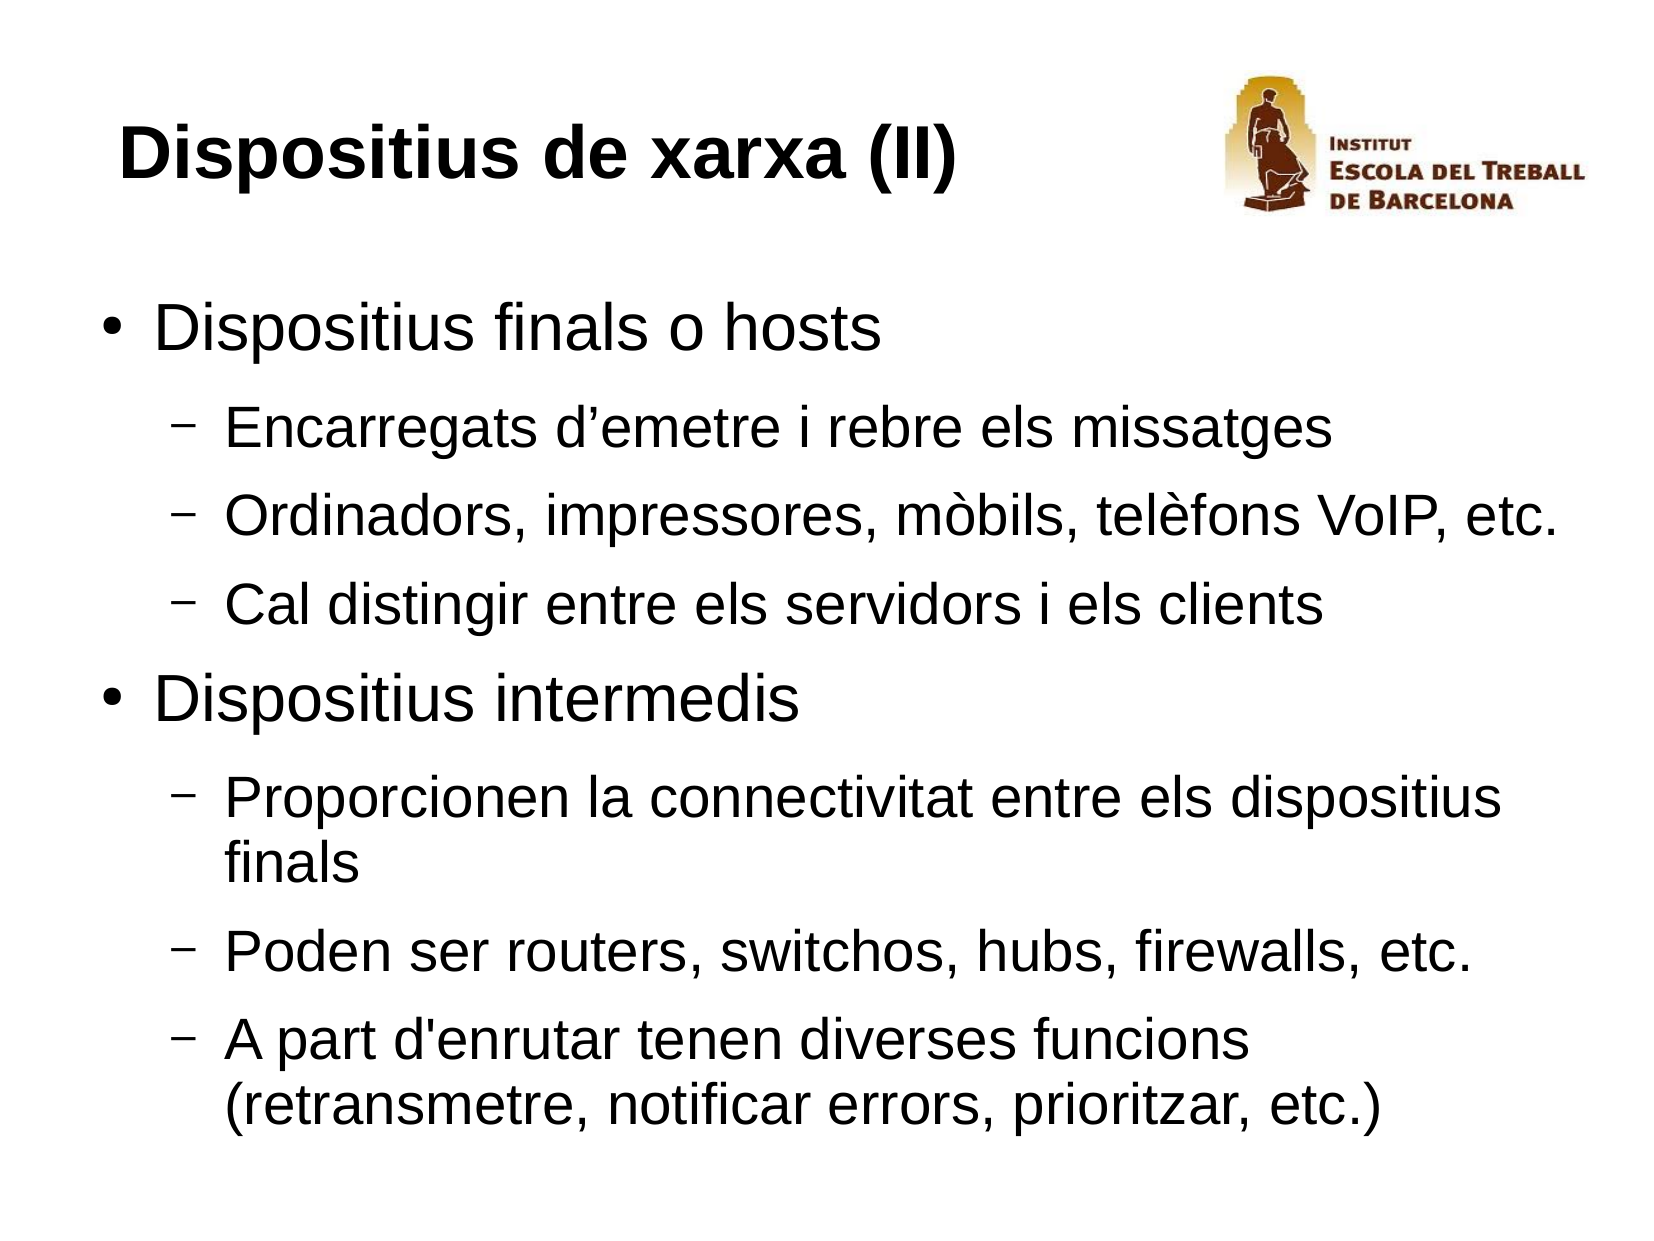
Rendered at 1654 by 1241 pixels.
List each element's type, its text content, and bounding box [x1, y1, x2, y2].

title Dispositius de xarxa (II) [82, 49, 1571, 257]
list Dispositius finals o hosts Encarregats d’emetre i rebre els missatges Ordinadors, impressores, mòbils, telèfons VoIP, etc. Cal distingir entre els servidors i els clients Dispositius intermedis Proporcionen la connectivitat entre els dispositius finals Poden ser routers, switchos, hubs, firewalls, etc. A part d'enrutar tenen diverses funcions (retransmetre, notificar errors, prioritzar, etc.) [82, 290, 1571, 1241]
picture [1204, 70, 1595, 223]
